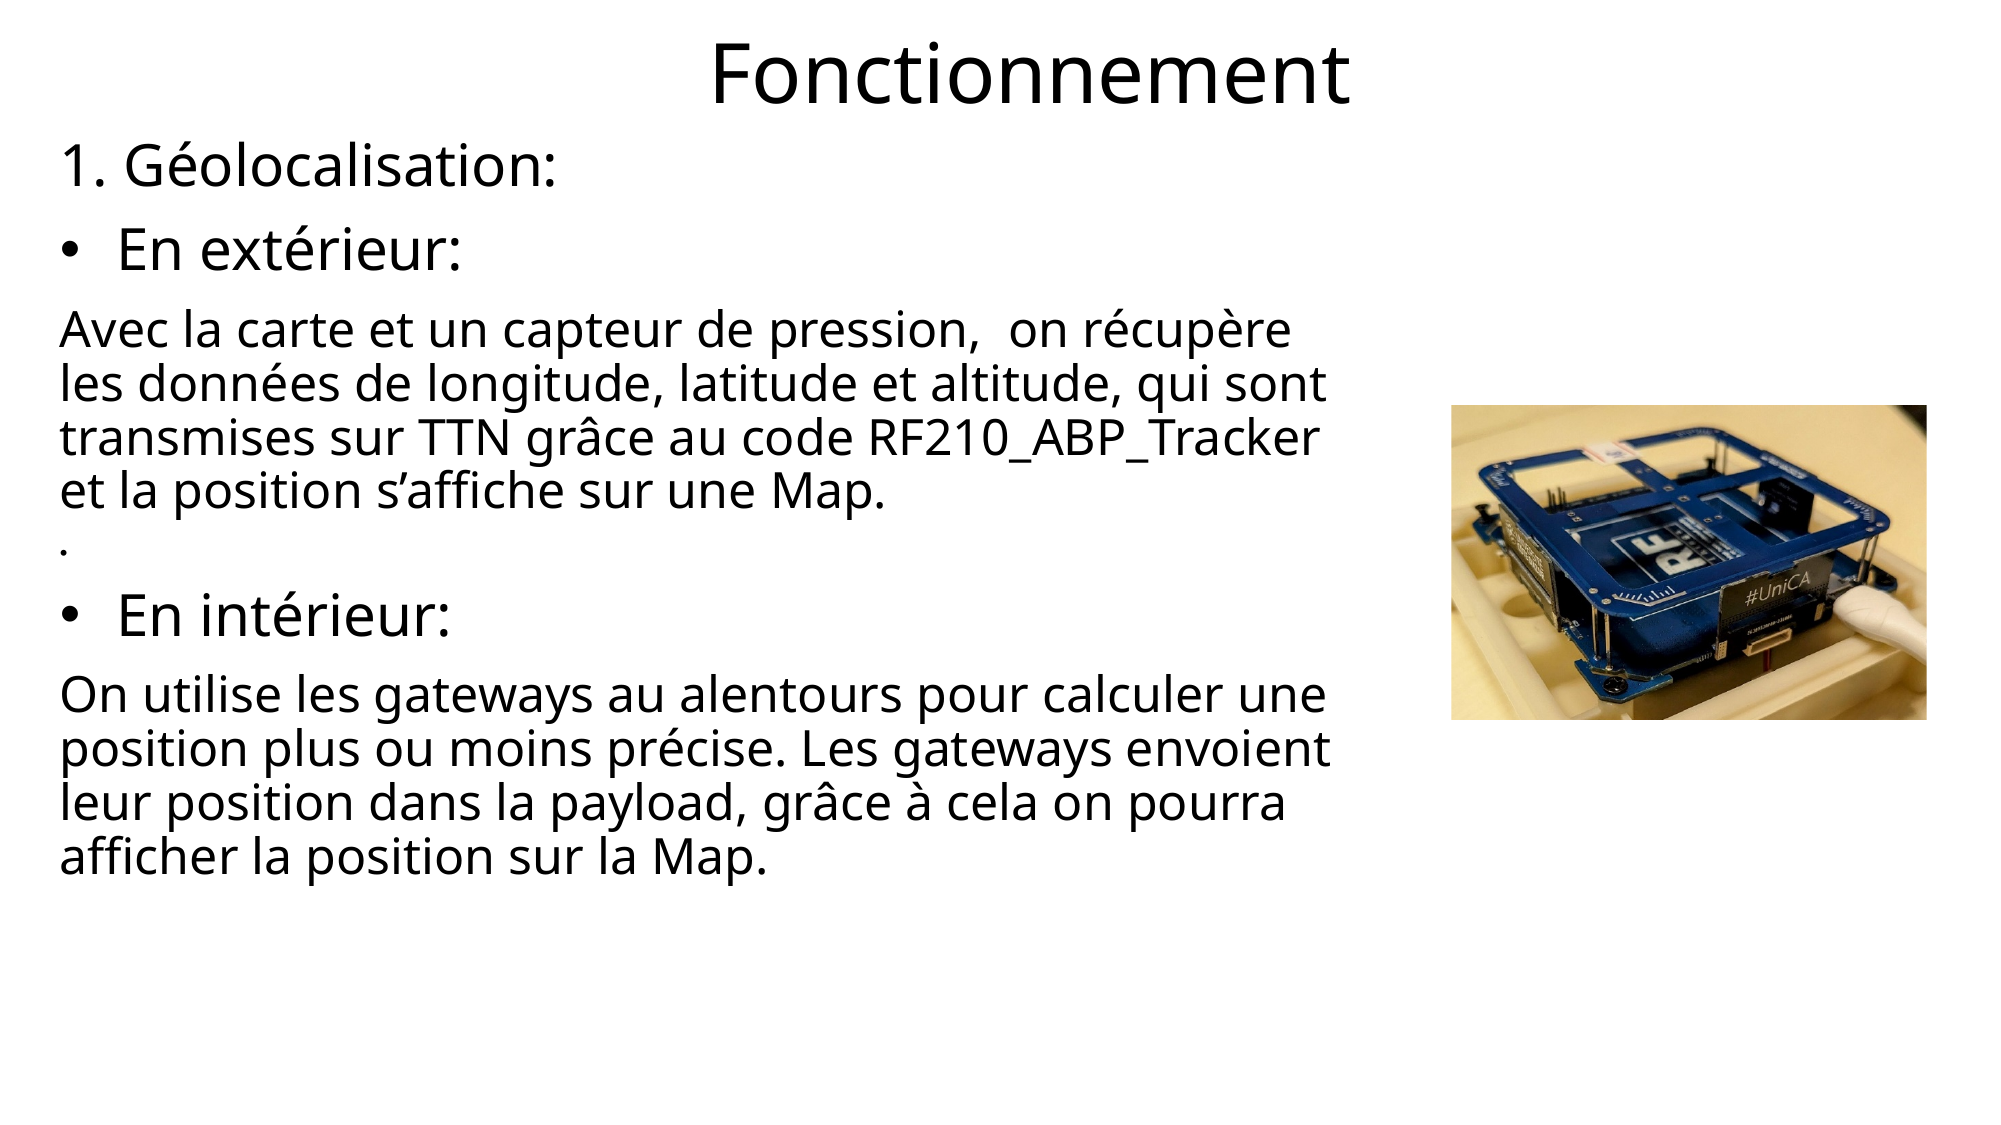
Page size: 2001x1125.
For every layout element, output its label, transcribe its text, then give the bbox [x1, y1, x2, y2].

text_box Fonctionnement [693, 12, 1307, 129]
picture [1451, 405, 1927, 720]
list 1. Géolocalisation: En extérieur: Avec la carte et un capteur de pression, on récupère les données de longitude, latitude et altitude, qui sont transmises sur TTN grâce au code RF210_ABP_Tracker et la position s’affiche sur une Map. En intérieur: On utilise les gateways au alentours pour calculer une position plus ou moins précise. Les gateways envoient leur position dans la payload, grâce à cela on pourra afficher la position sur la Map. [44, 128, 1372, 1082]
